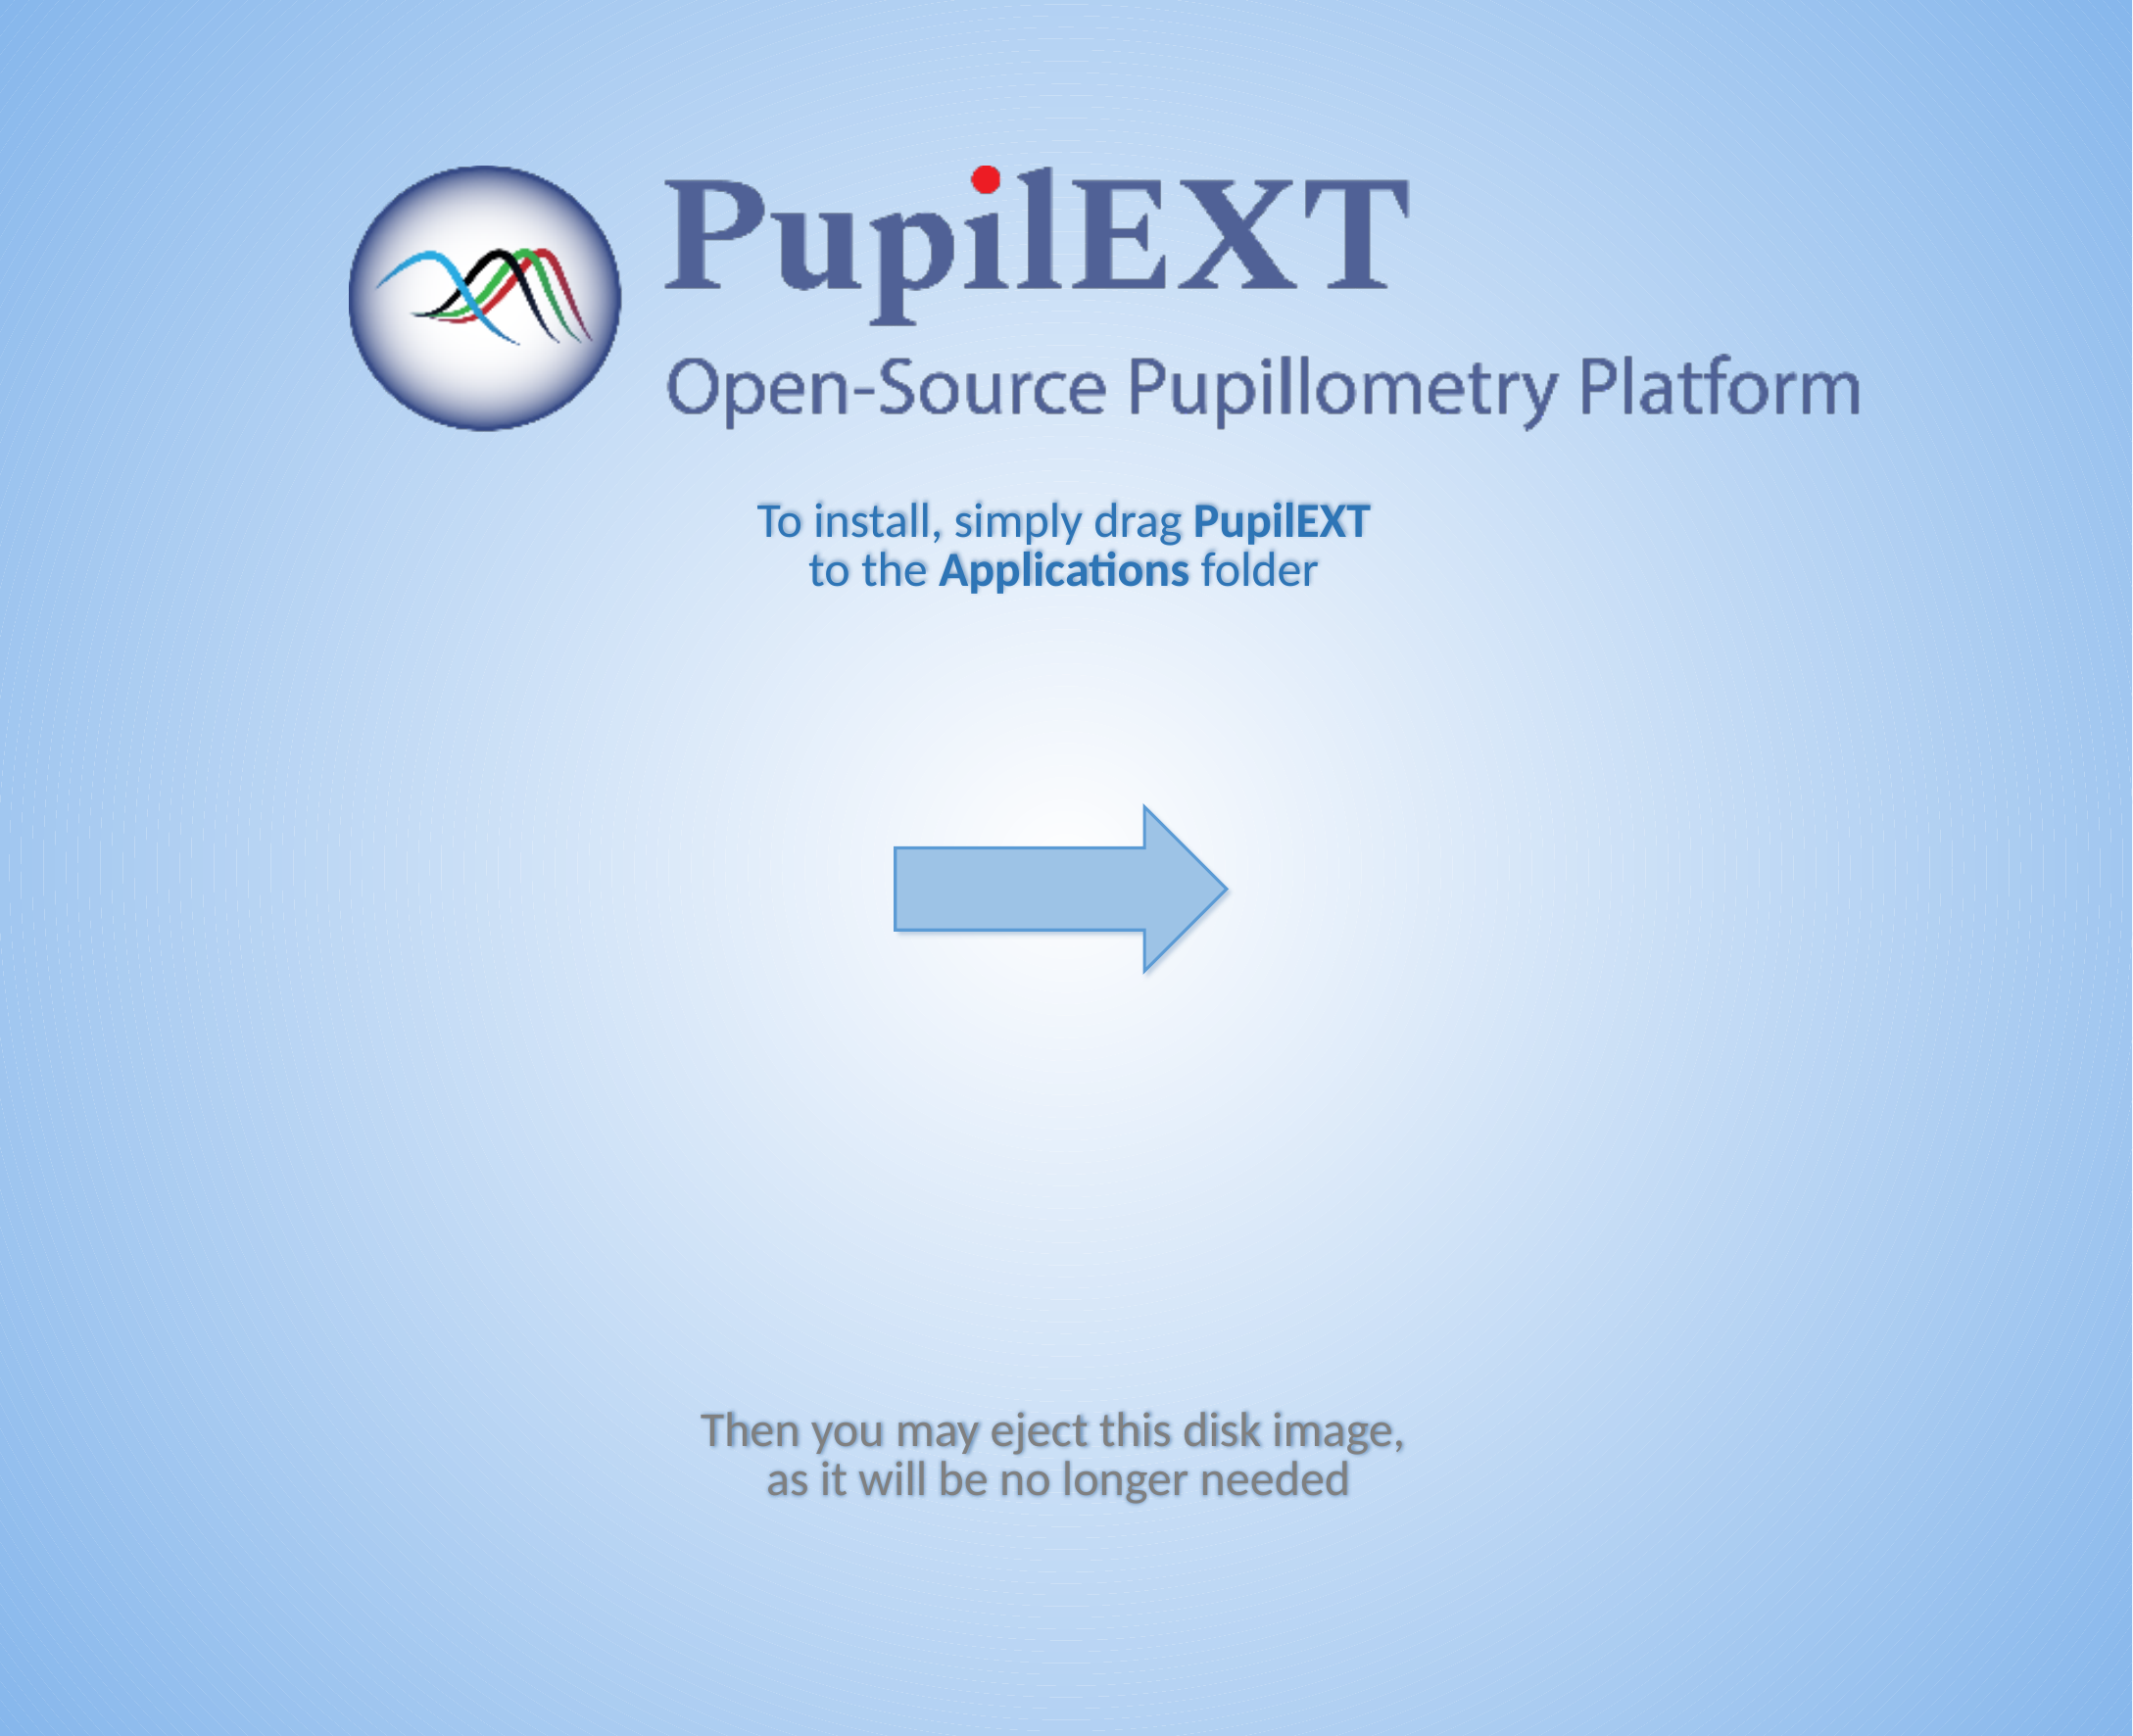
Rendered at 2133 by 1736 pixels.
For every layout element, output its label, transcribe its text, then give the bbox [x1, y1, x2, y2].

picture [349, 166, 1866, 434]
text_box To install, simply drag PupilEXT to the Applications folder [739, 493, 1389, 627]
text_box Then you may eject this disk image, as it will be no longer needed [360, 1401, 1757, 1516]
text_box [0, 0, 2133, 1736]
